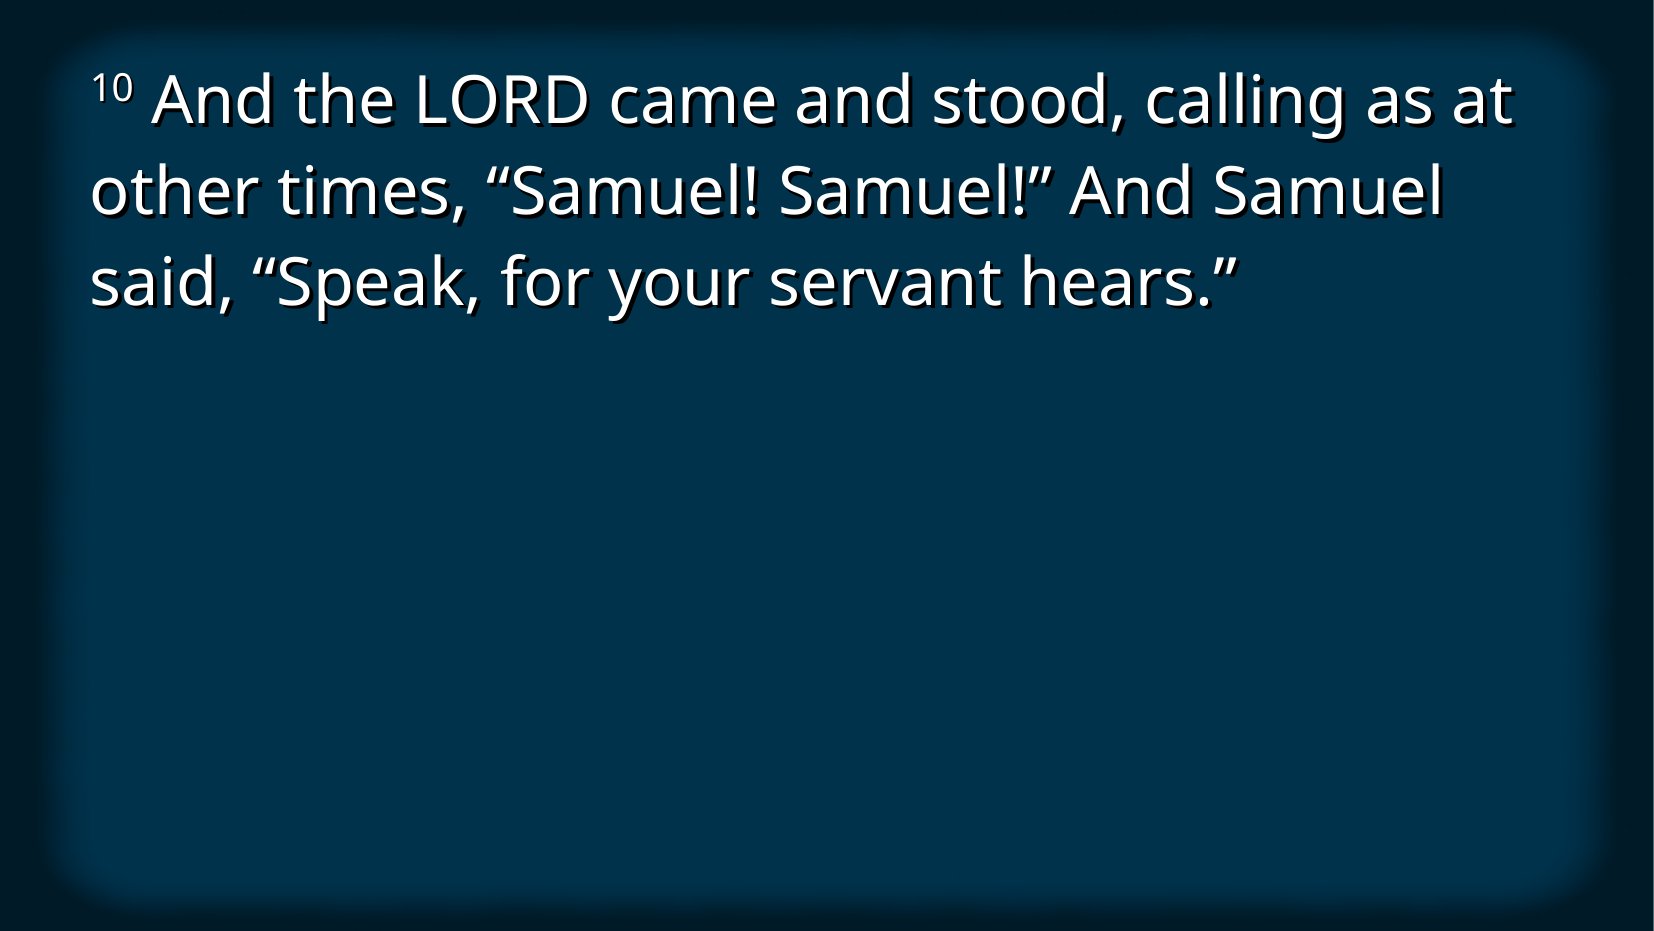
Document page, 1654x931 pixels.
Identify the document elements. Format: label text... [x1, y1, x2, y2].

text_box 10 And the LORD came and stood, calling as at other times, “Samuel! Samuel!” And Samuel said, “Speak, for your servant hears.” [75, 45, 1591, 415]
picture [0, 0, 1654, 931]
